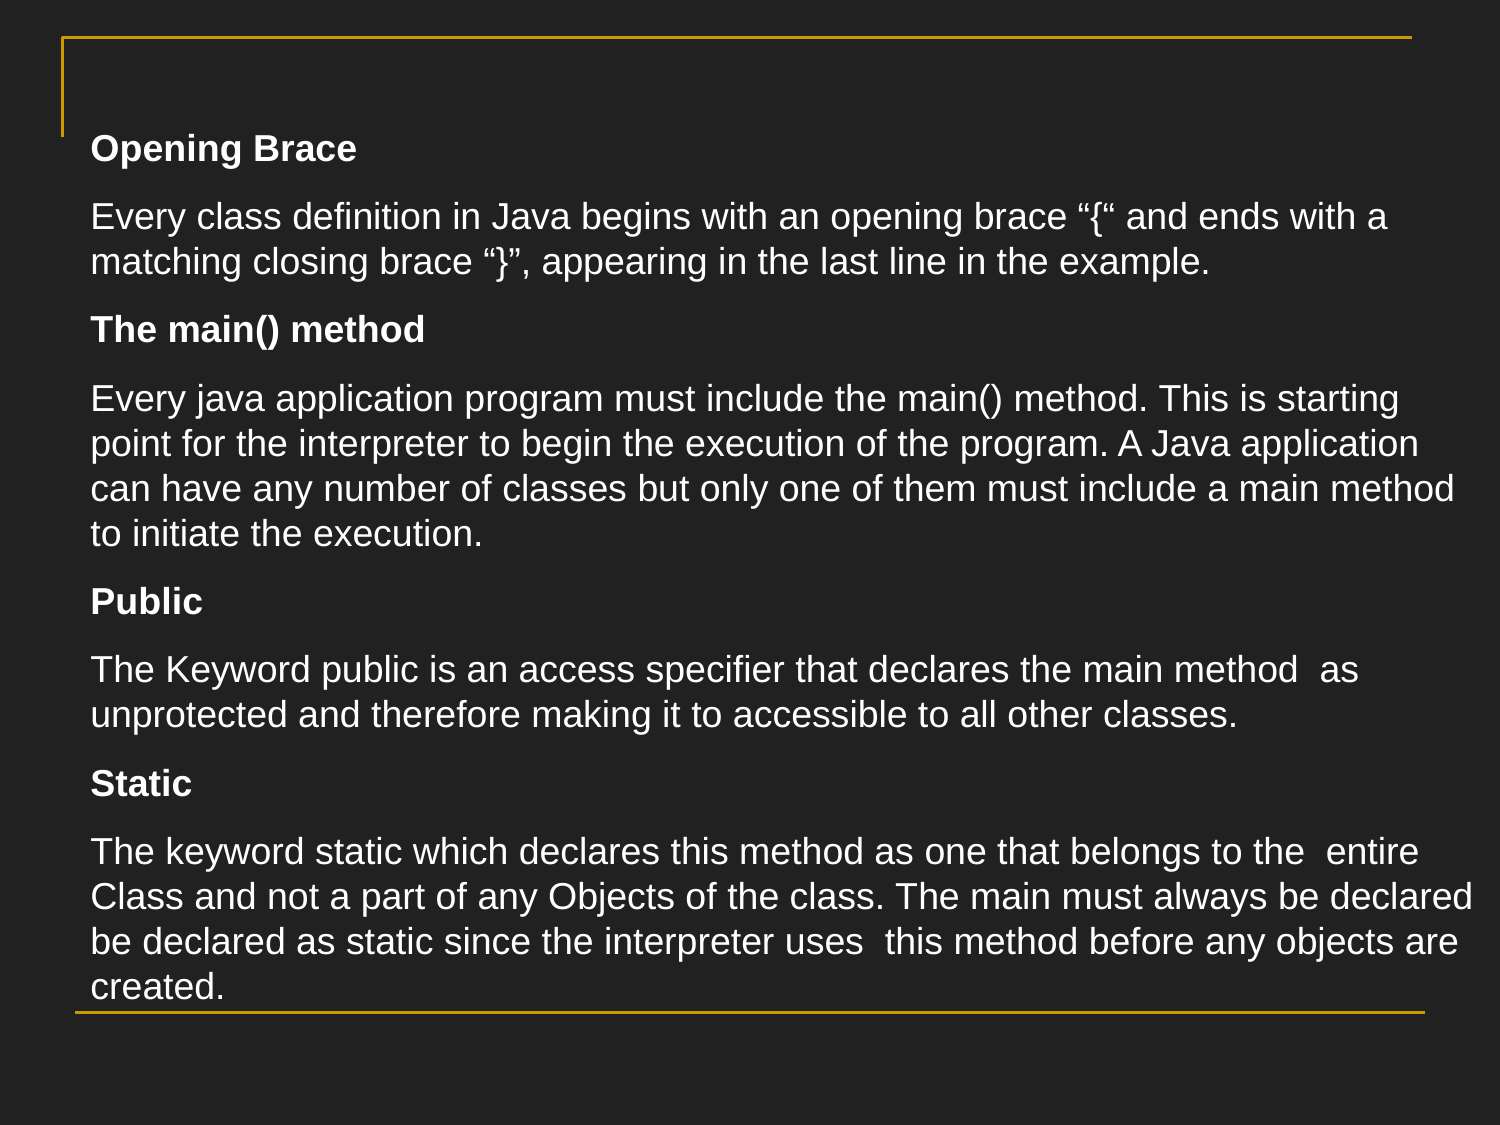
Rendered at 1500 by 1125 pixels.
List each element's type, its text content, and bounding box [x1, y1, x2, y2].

text_box Opening Brace Every class definition in Java begins with an opening brace “{“ and ends with a matching closing brace “}”, appearing in the last line in the example. The main() method Every java application program must include the main() method. This is starting point for the interpreter to begin the execution of the program. A Java application can have any number of classes but only one of them must include a main method to initiate the execution. Public The Keyword public is an access specifier that declares the main method as unprotected and therefore making it to accessible to all other classes. Static The keyword static which declares this method as one that belongs to the entire Class and not a part of any Objects of the class. The main must always be declared be declared as static since the interpreter uses this method before any objects are created. [88, 121, 1492, 1008]
